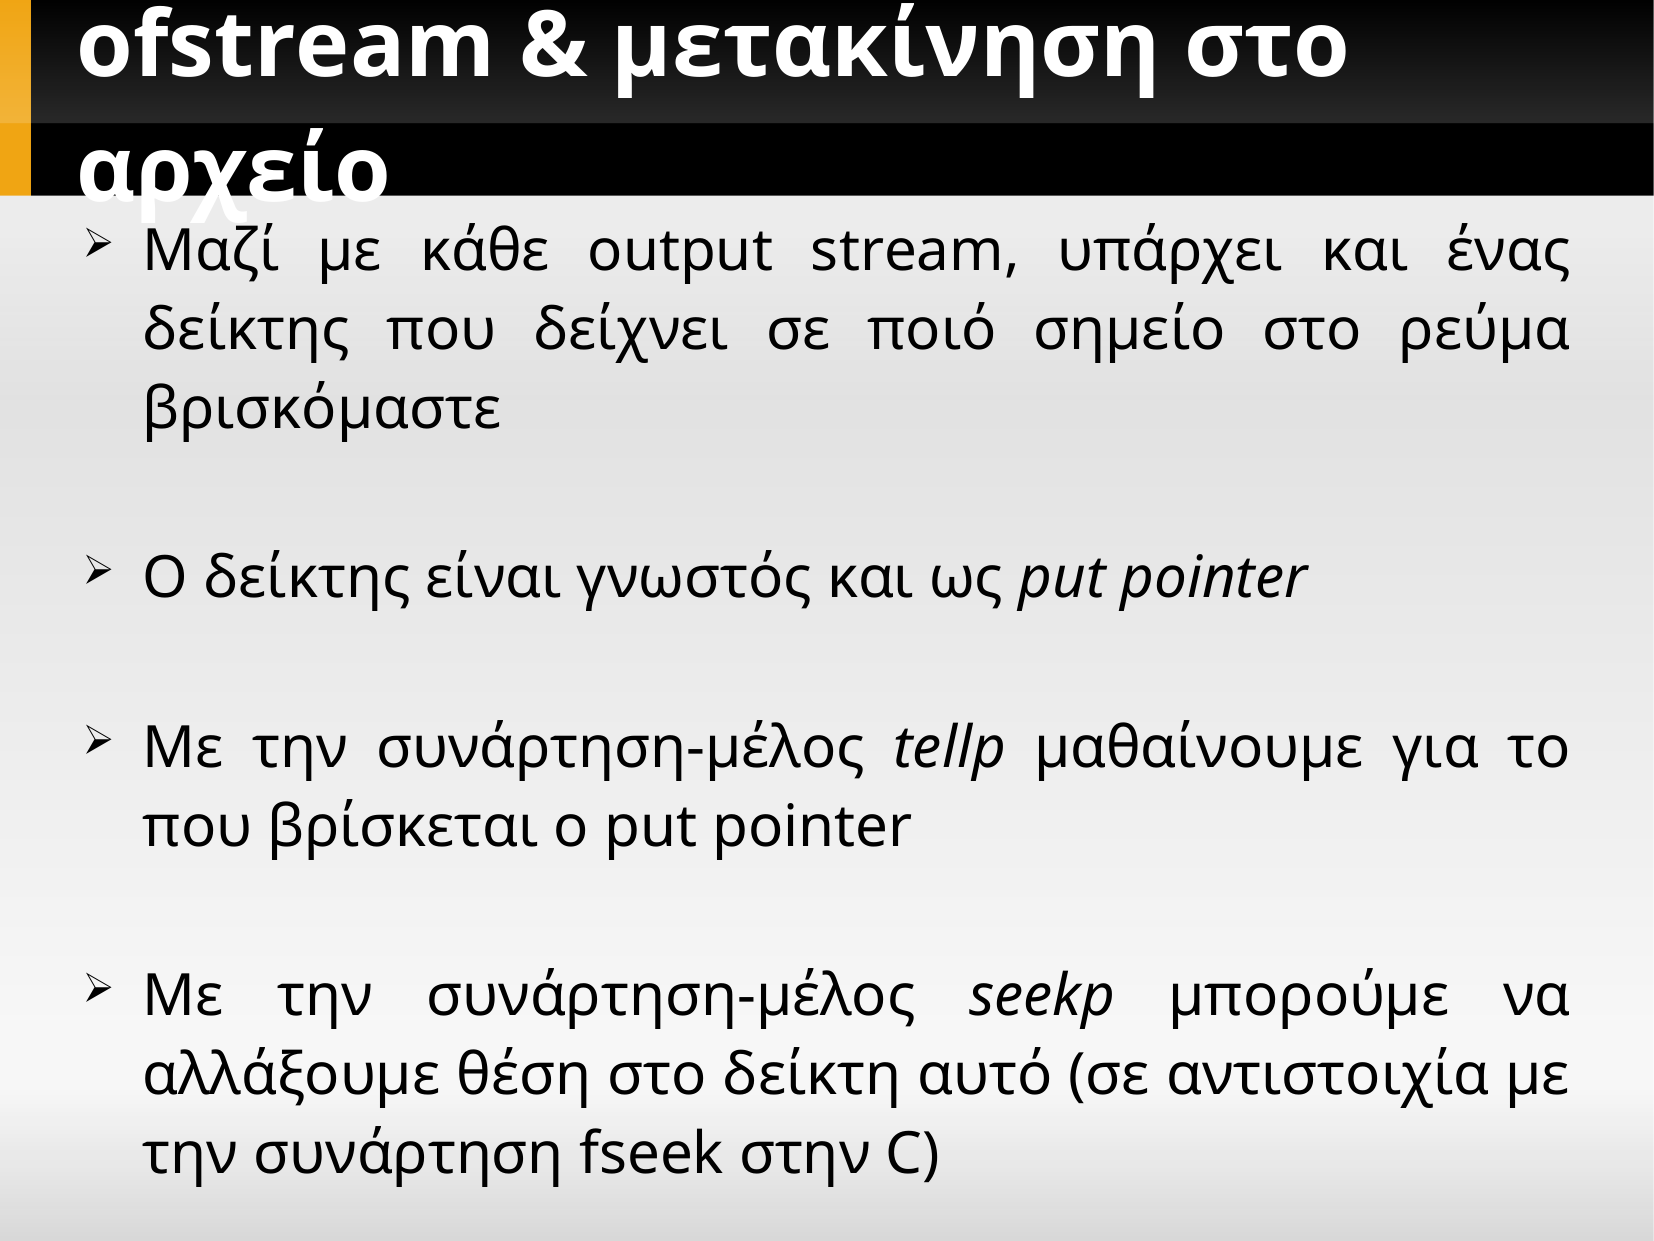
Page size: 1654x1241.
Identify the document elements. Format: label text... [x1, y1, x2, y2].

subtitle Μαζί με κάθε output stream, υπάρχει και ένας δείκτης που δείχνει σε ποιό σημείο στο ρεύμα βρισκόμαστε Ο δείκτης είναι γνωστός και ως put pointer Με την συνάρτηση-μέλος tellp μαθαίνουμε για το που βρίσκεται ο put pointer Με την συνάρτηση-μέλος seekp μπορούμε να αλλάξουμε θέση στο δείκτη αυτό (σε αντιστοιχία με την συνάρτηση fseek στην C) [82, 297, 1571, 1102]
picture [0, 0, 1654, 1241]
title ofstream & μετακίνηση στο αρχείο [76, 0, 1613, 208]
